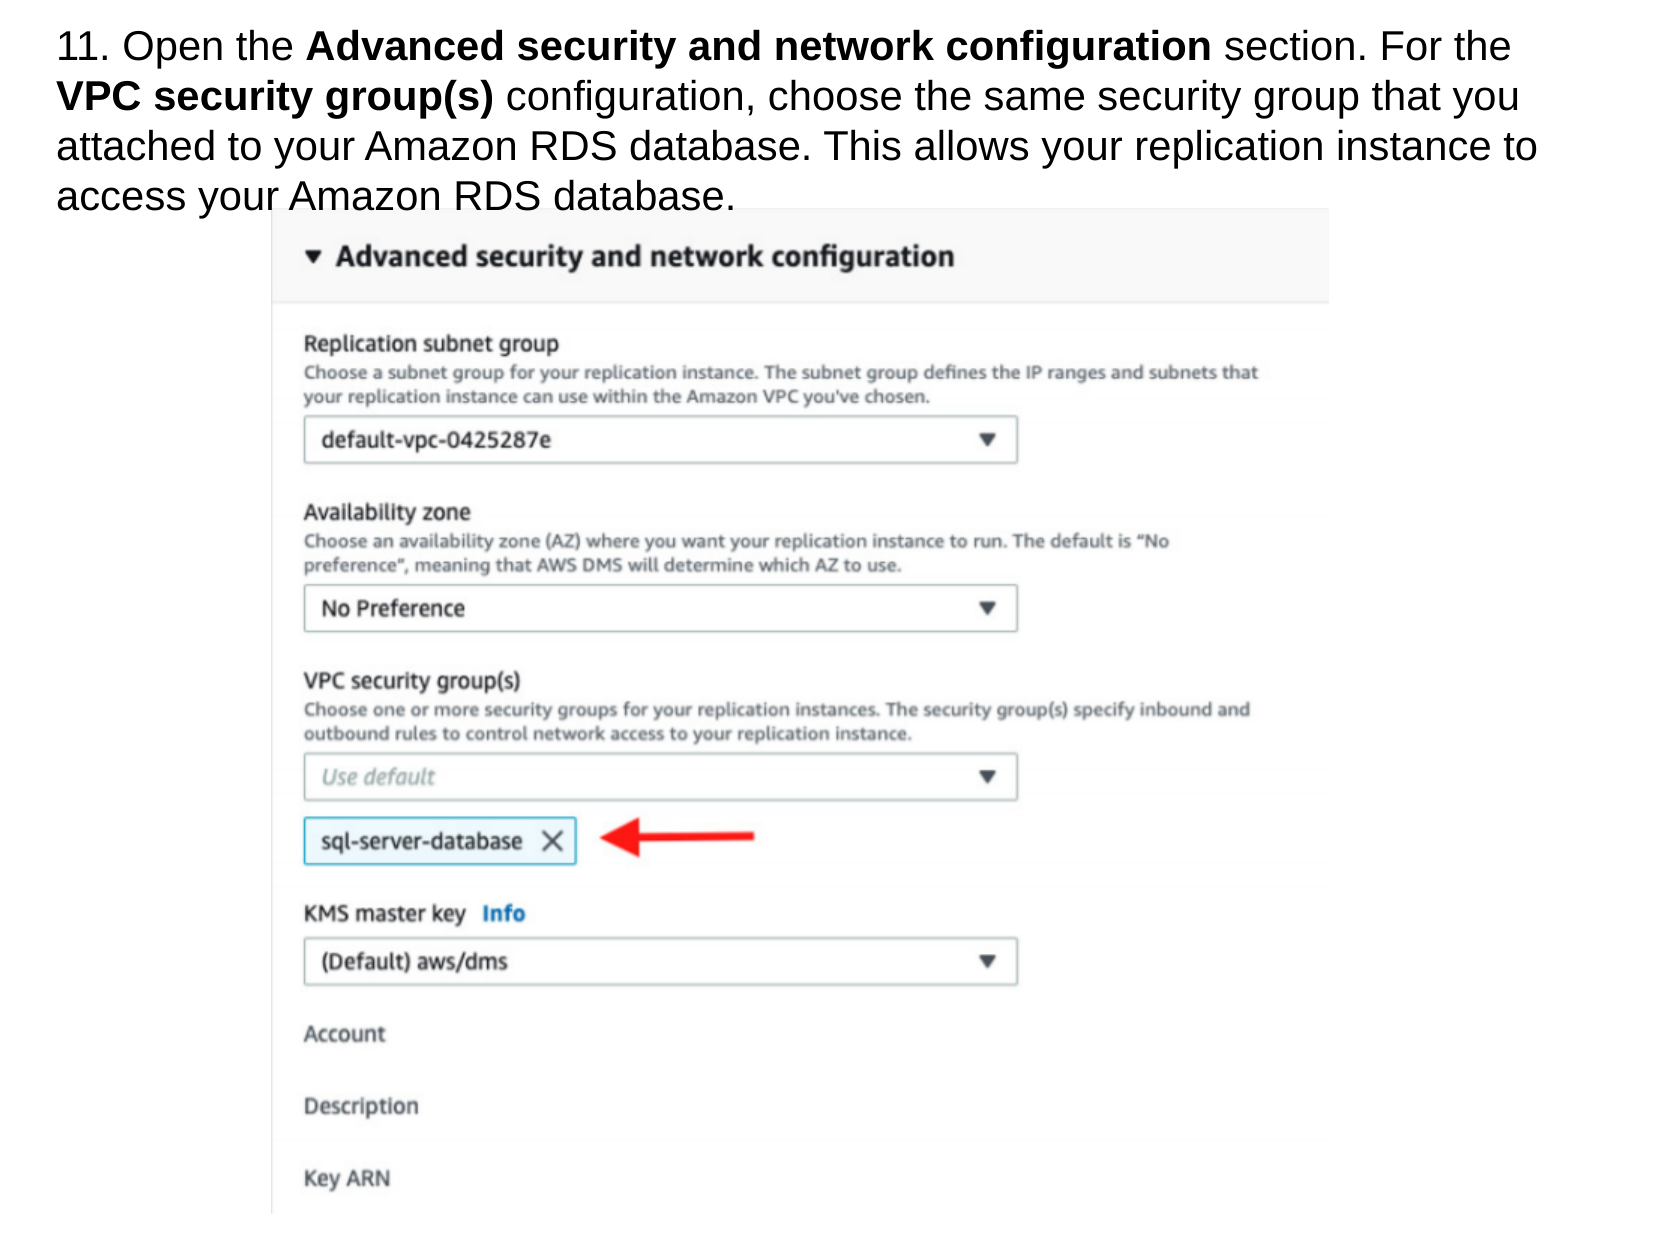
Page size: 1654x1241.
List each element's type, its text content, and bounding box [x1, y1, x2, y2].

text_box 11. Open the Advanced security and network configuration section. For the VPC security group(s) configuration, choose the same security group that you attached to your Amazon RDS database. This allows your replication instance to access your Amazon RDS database. [55, 18, 1545, 146]
picture [271, 208, 1329, 1214]
